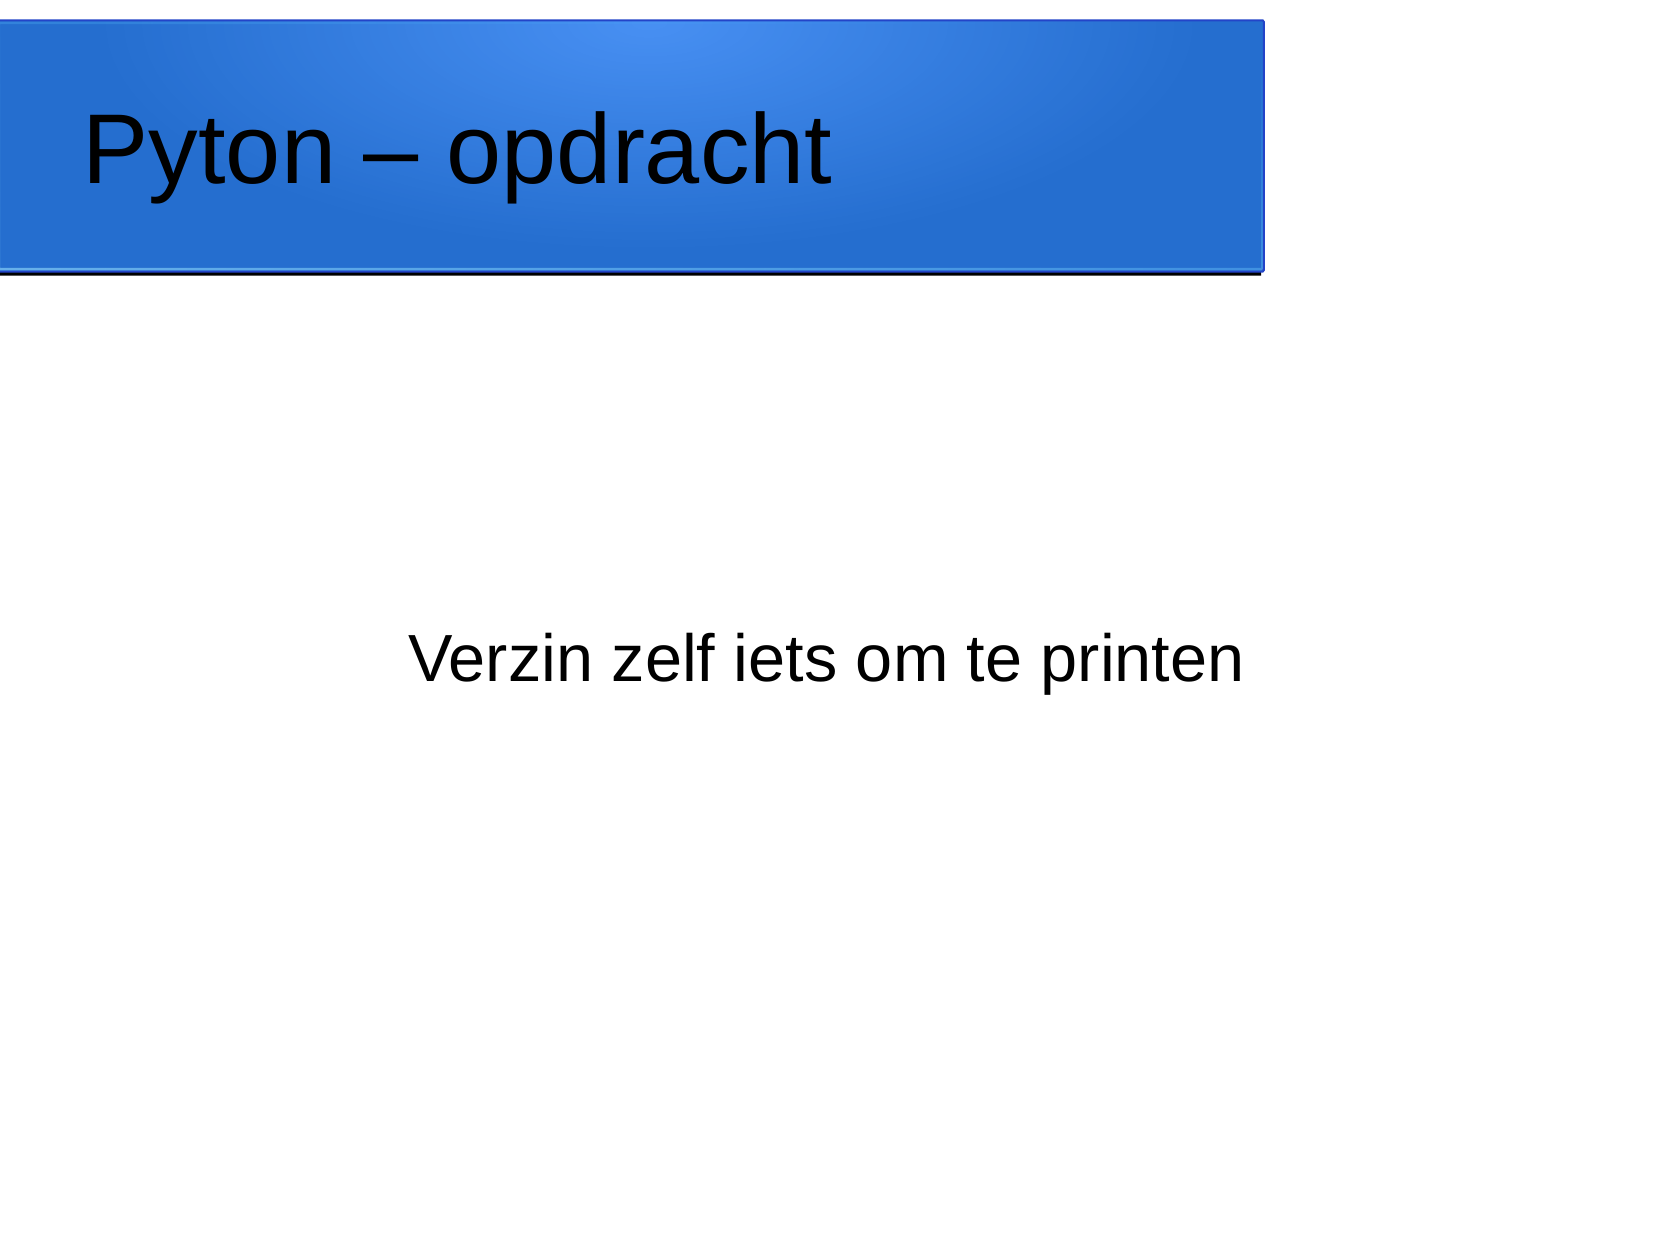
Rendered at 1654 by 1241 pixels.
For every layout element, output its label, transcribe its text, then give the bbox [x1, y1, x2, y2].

subtitle Verzin zelf iets om te printen [82, 299, 1571, 1019]
title Pyton – opdracht [82, 47, 1235, 252]
